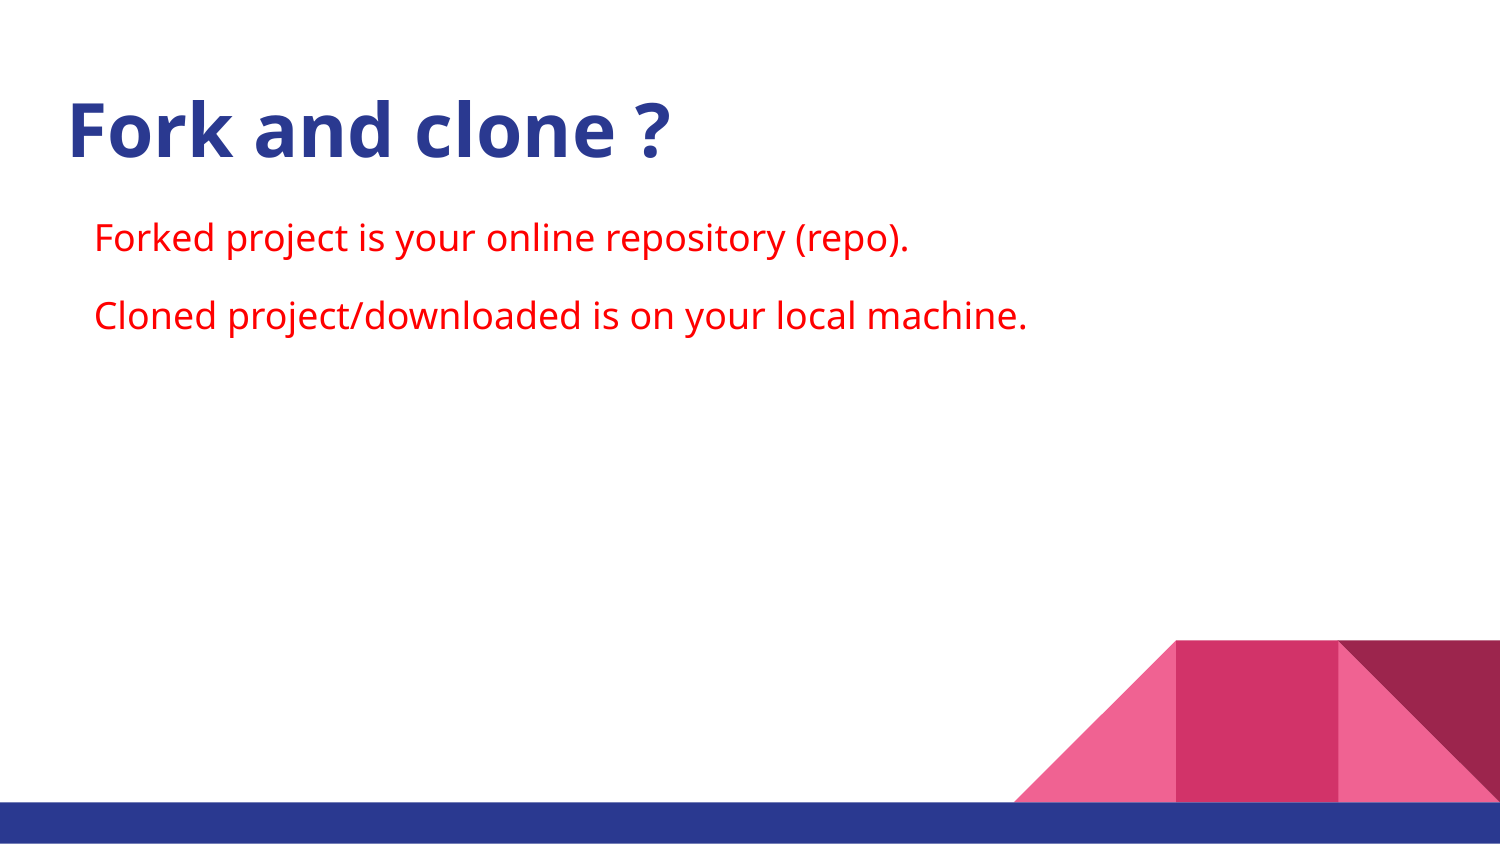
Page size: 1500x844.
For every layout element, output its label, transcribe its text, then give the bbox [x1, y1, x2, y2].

list Forked project is your online repository (repo). Cloned project/downloaded is on your local machine. [78, 199, 1477, 747]
title Fork and clone ? [51, 67, 1449, 167]
